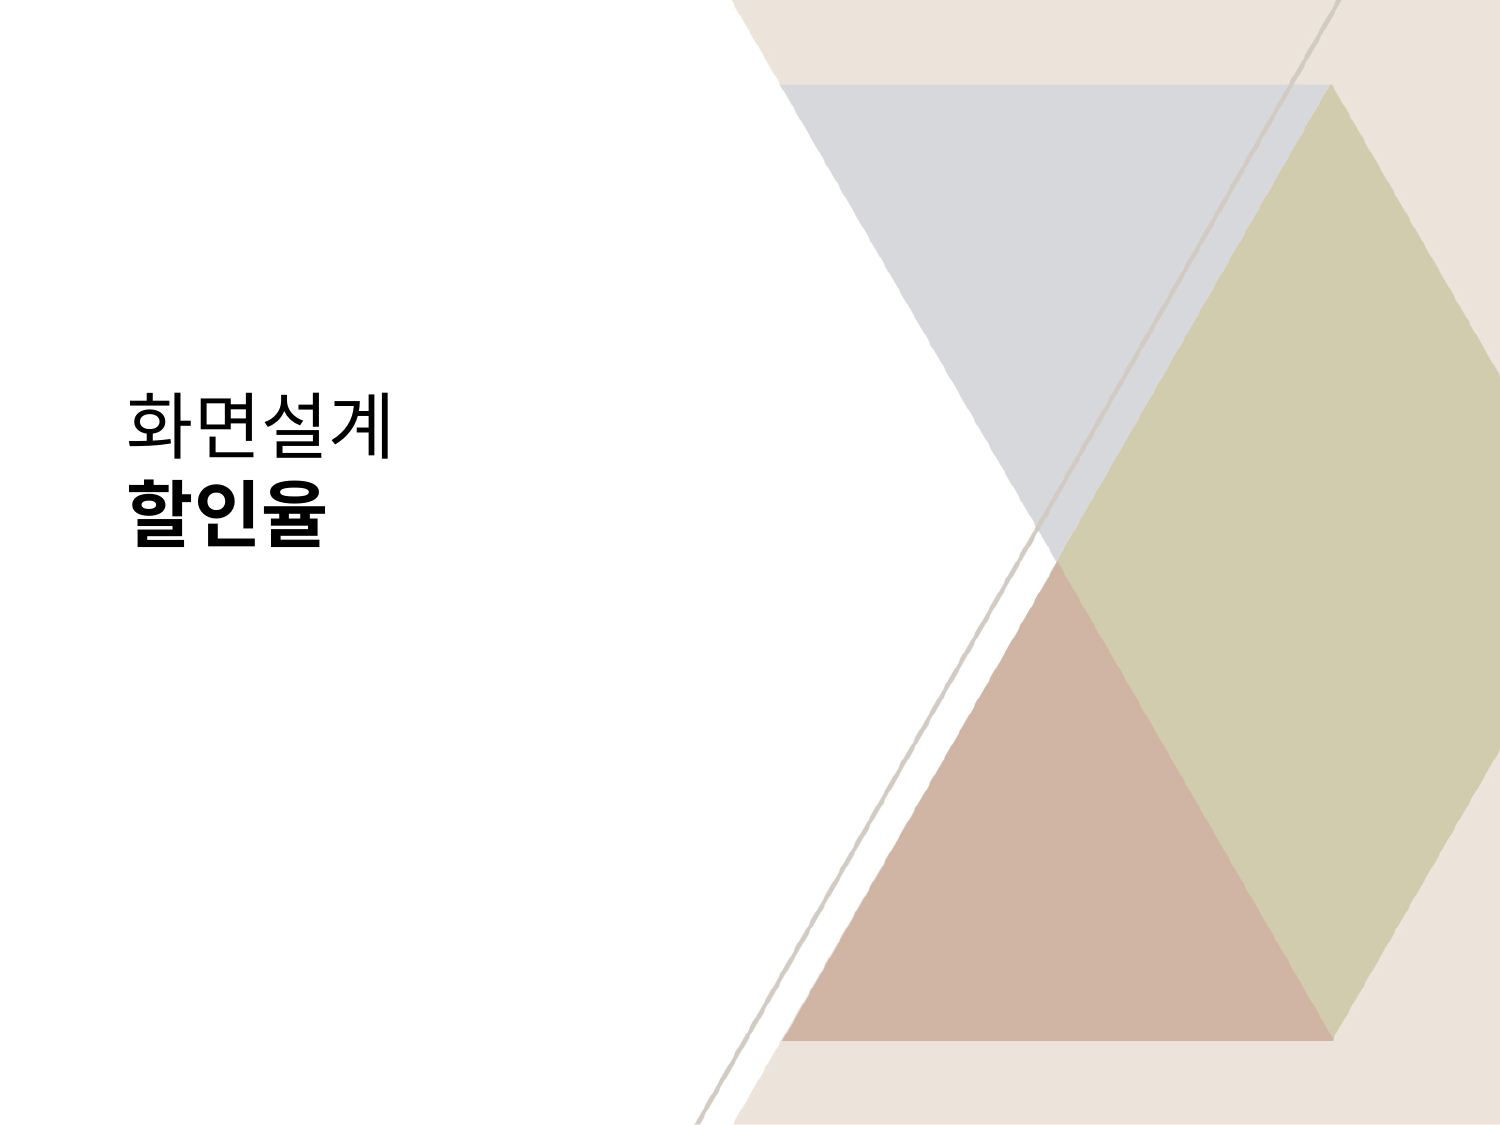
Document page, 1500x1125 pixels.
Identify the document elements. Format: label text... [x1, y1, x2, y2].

picture [0, 0, 1500, 1125]
title 화면설계 할인율 [112, 373, 1069, 634]
